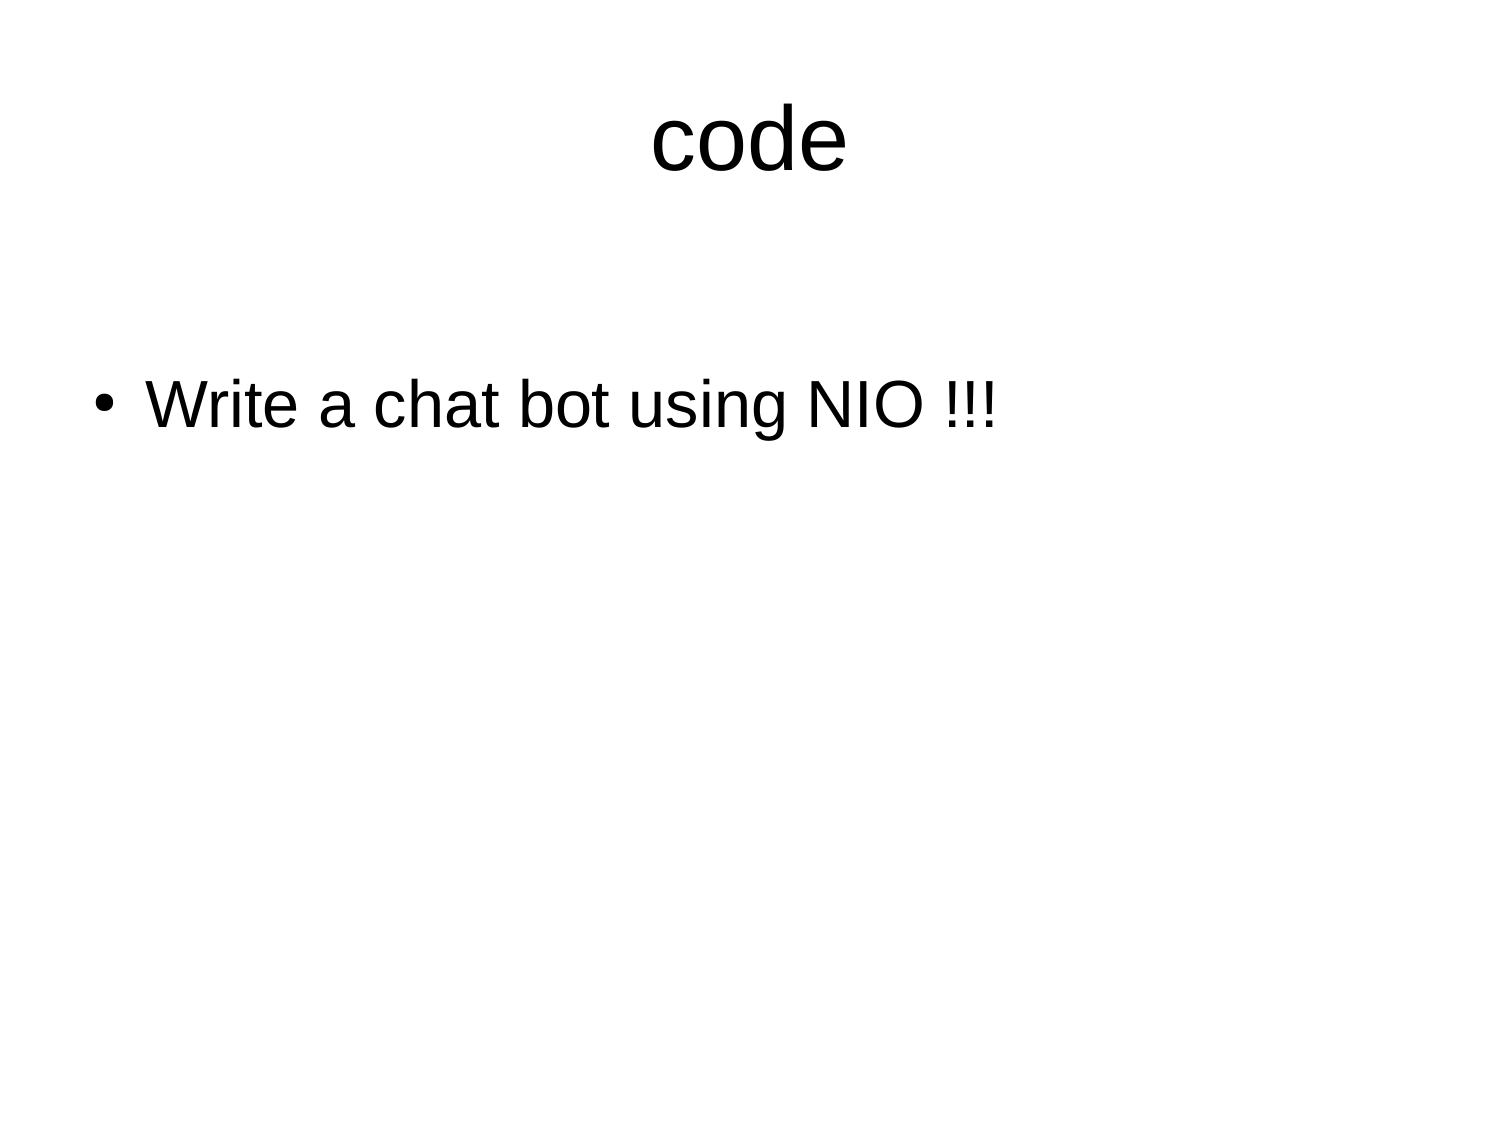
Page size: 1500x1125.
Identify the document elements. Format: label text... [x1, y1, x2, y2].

list Write a chat bot using NIO !!! [75, 263, 1425, 916]
title code [75, 44, 1425, 233]
